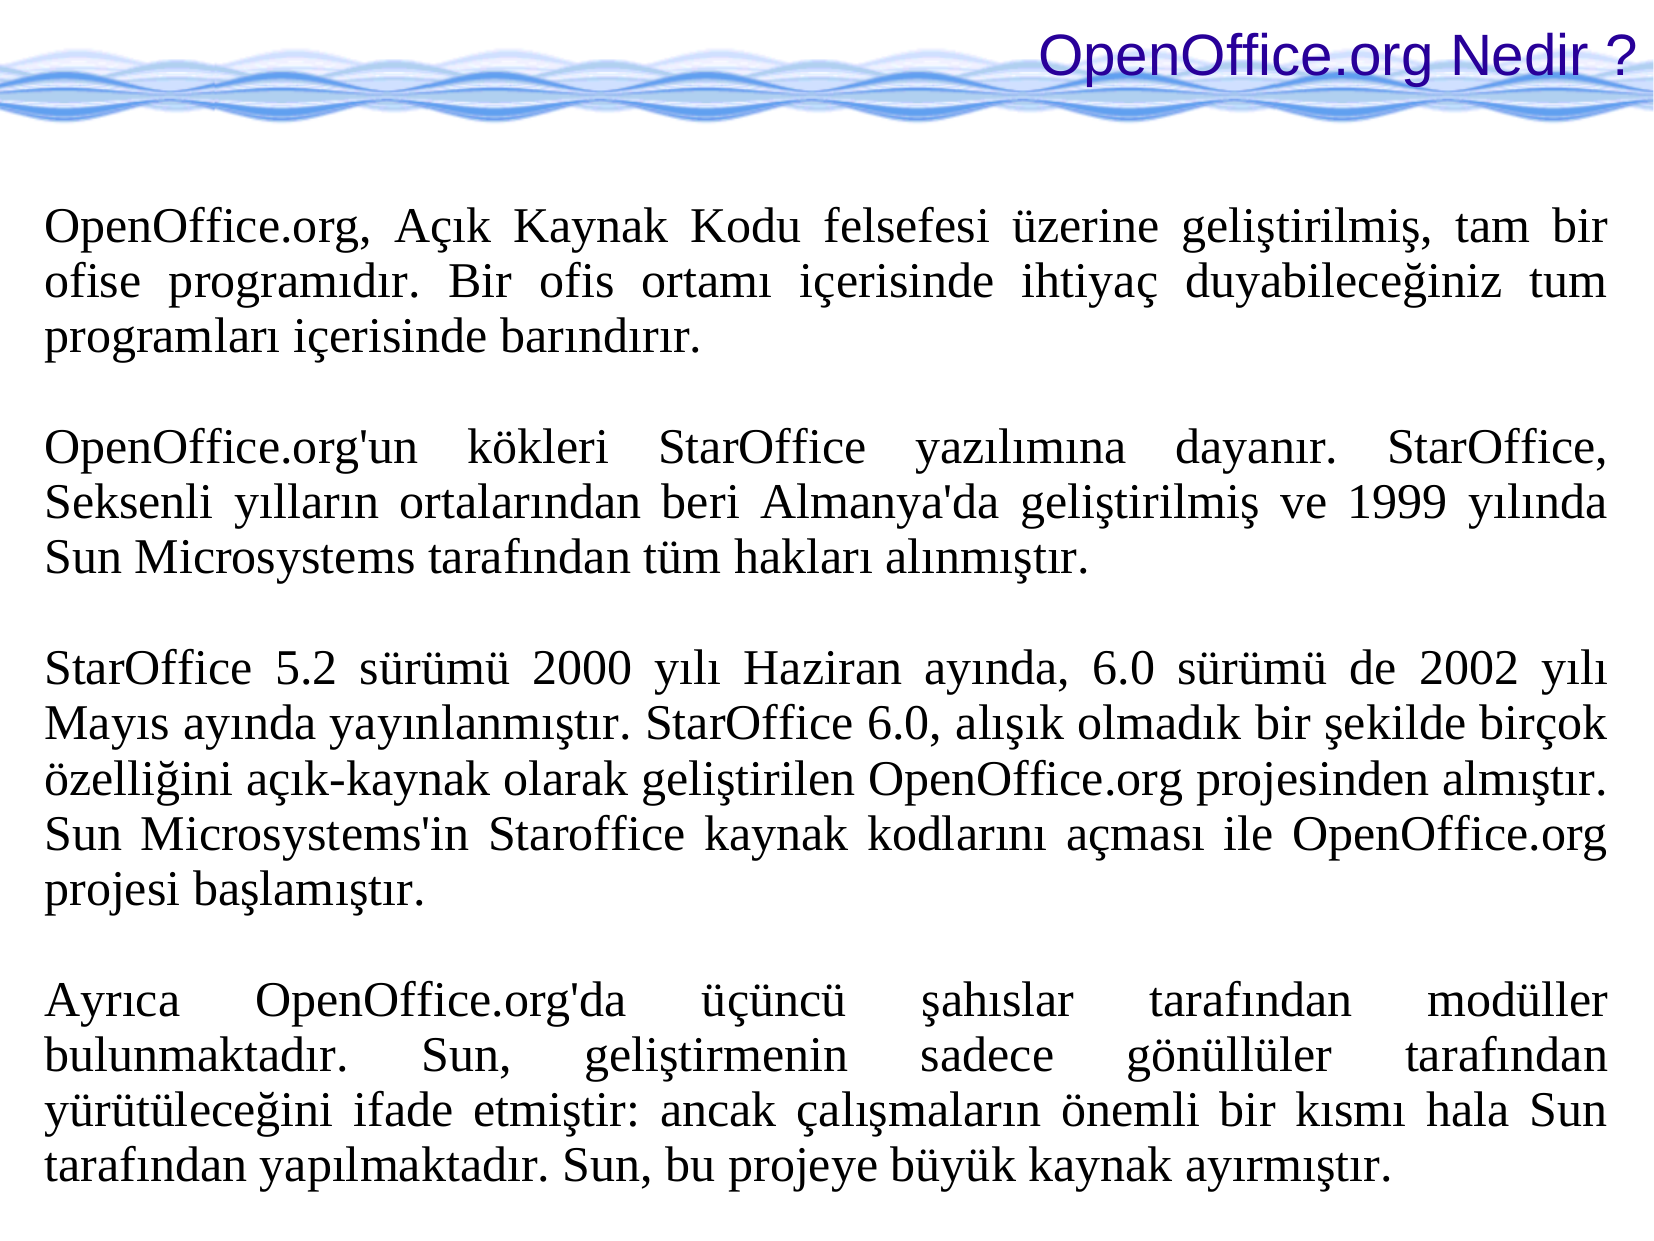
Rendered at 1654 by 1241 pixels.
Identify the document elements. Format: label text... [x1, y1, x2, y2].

text_box OpenOffice.org, Açık Kaynak Kodu felsefesi üzerine geliştirilmiş, tam bir ofise programıdır. Bir ofis ortamı içerisinde ihtiyaç duyabileceğiniz tum programları içerisinde barındırır. OpenOffice.org'un kökleri StarOffice yazılımına dayanır. StarOffice, Seksenli yılların ortalarından beri Almanya'da geliştirilmiş ve 1999 yılında Sun Microsystems tarafından tüm hakları alınmıştır. StarOffice 5.2 sürümü 2000 yılı Haziran ayında, 6.0 sürümü de 2002 yılı Mayıs ayında yayınlanmıştır. StarOffice 6.0, alışık olmadık bir şekilde birçok özelliğini açık-kaynak olarak geliştirilen OpenOffice.org projesinden almıştır. Sun Microsystems'in Staroffice kaynak kodlarını açması ile OpenOffice.org projesi başlamıştır. Ayrıca OpenOffice.org'da üçüncü şahıslar tarafından modüller bulunmaktadır. Sun, geliştirmenin sadece gönüllüler tarafından yürütüleceğini ifade etmiştir: ancak çalışmaların önemli bir kısmı hala Sun tarafından yapılmaktadır. Sun, bu projeye büyük kaynak ayırmıştır. [29, 190, 1625, 1219]
picture [0, 41, 1654, 129]
text_box OpenOffice.org Nedir ? [989, 15, 1654, 96]
